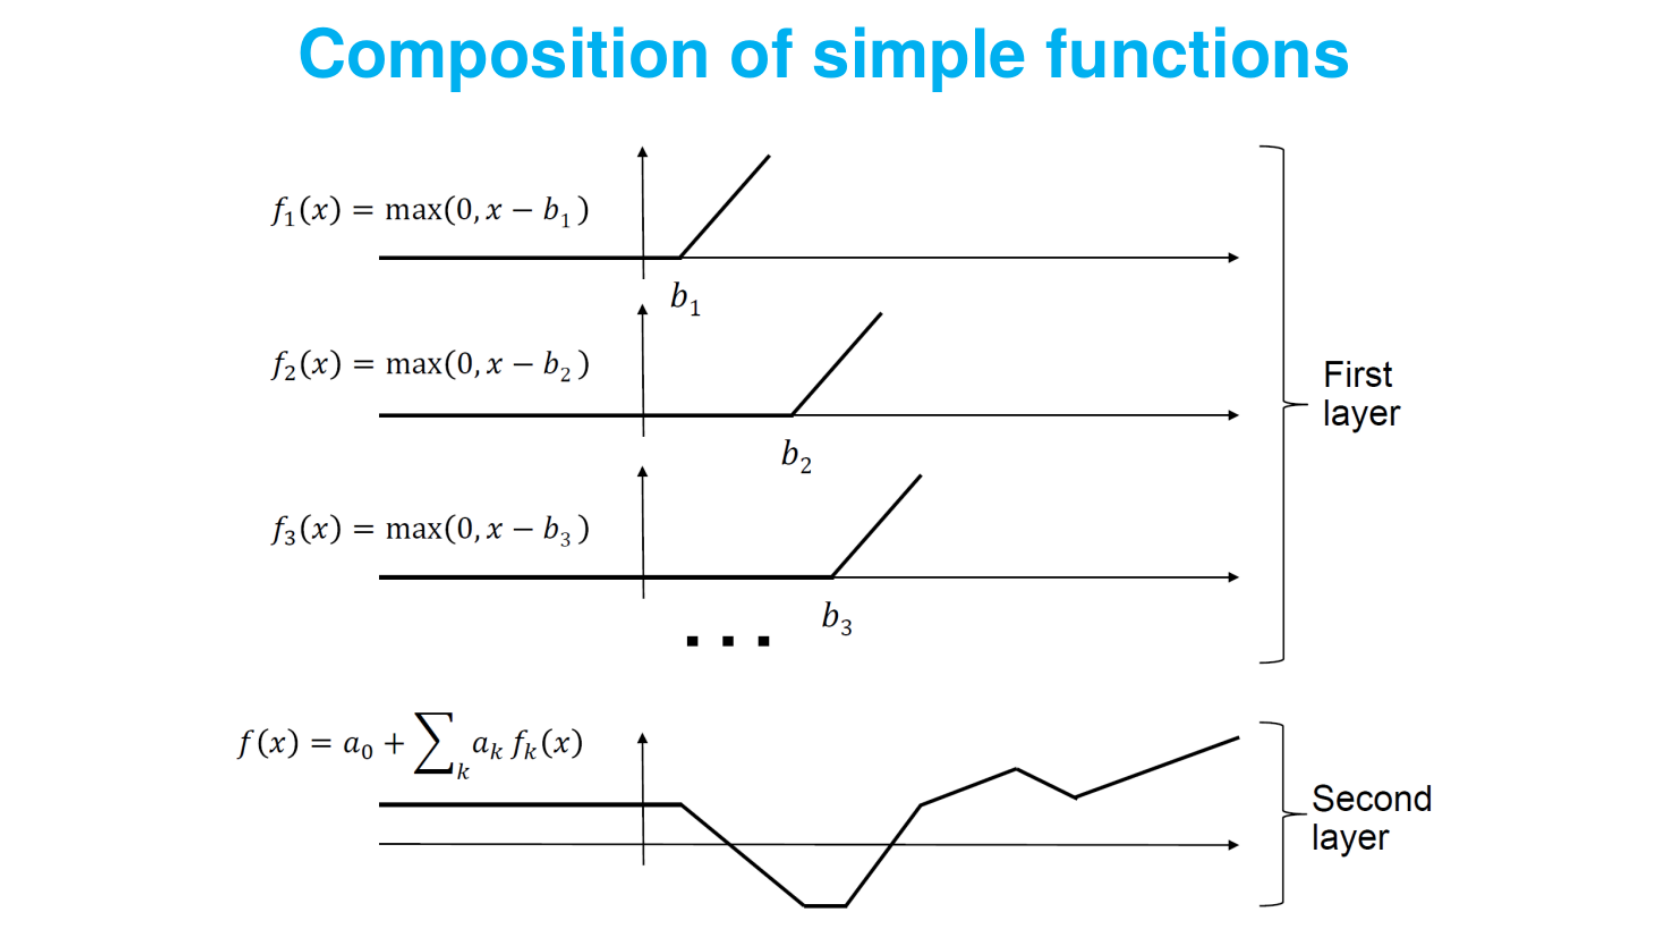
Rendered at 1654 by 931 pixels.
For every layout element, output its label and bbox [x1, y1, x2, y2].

picture [191, 6, 1459, 931]
